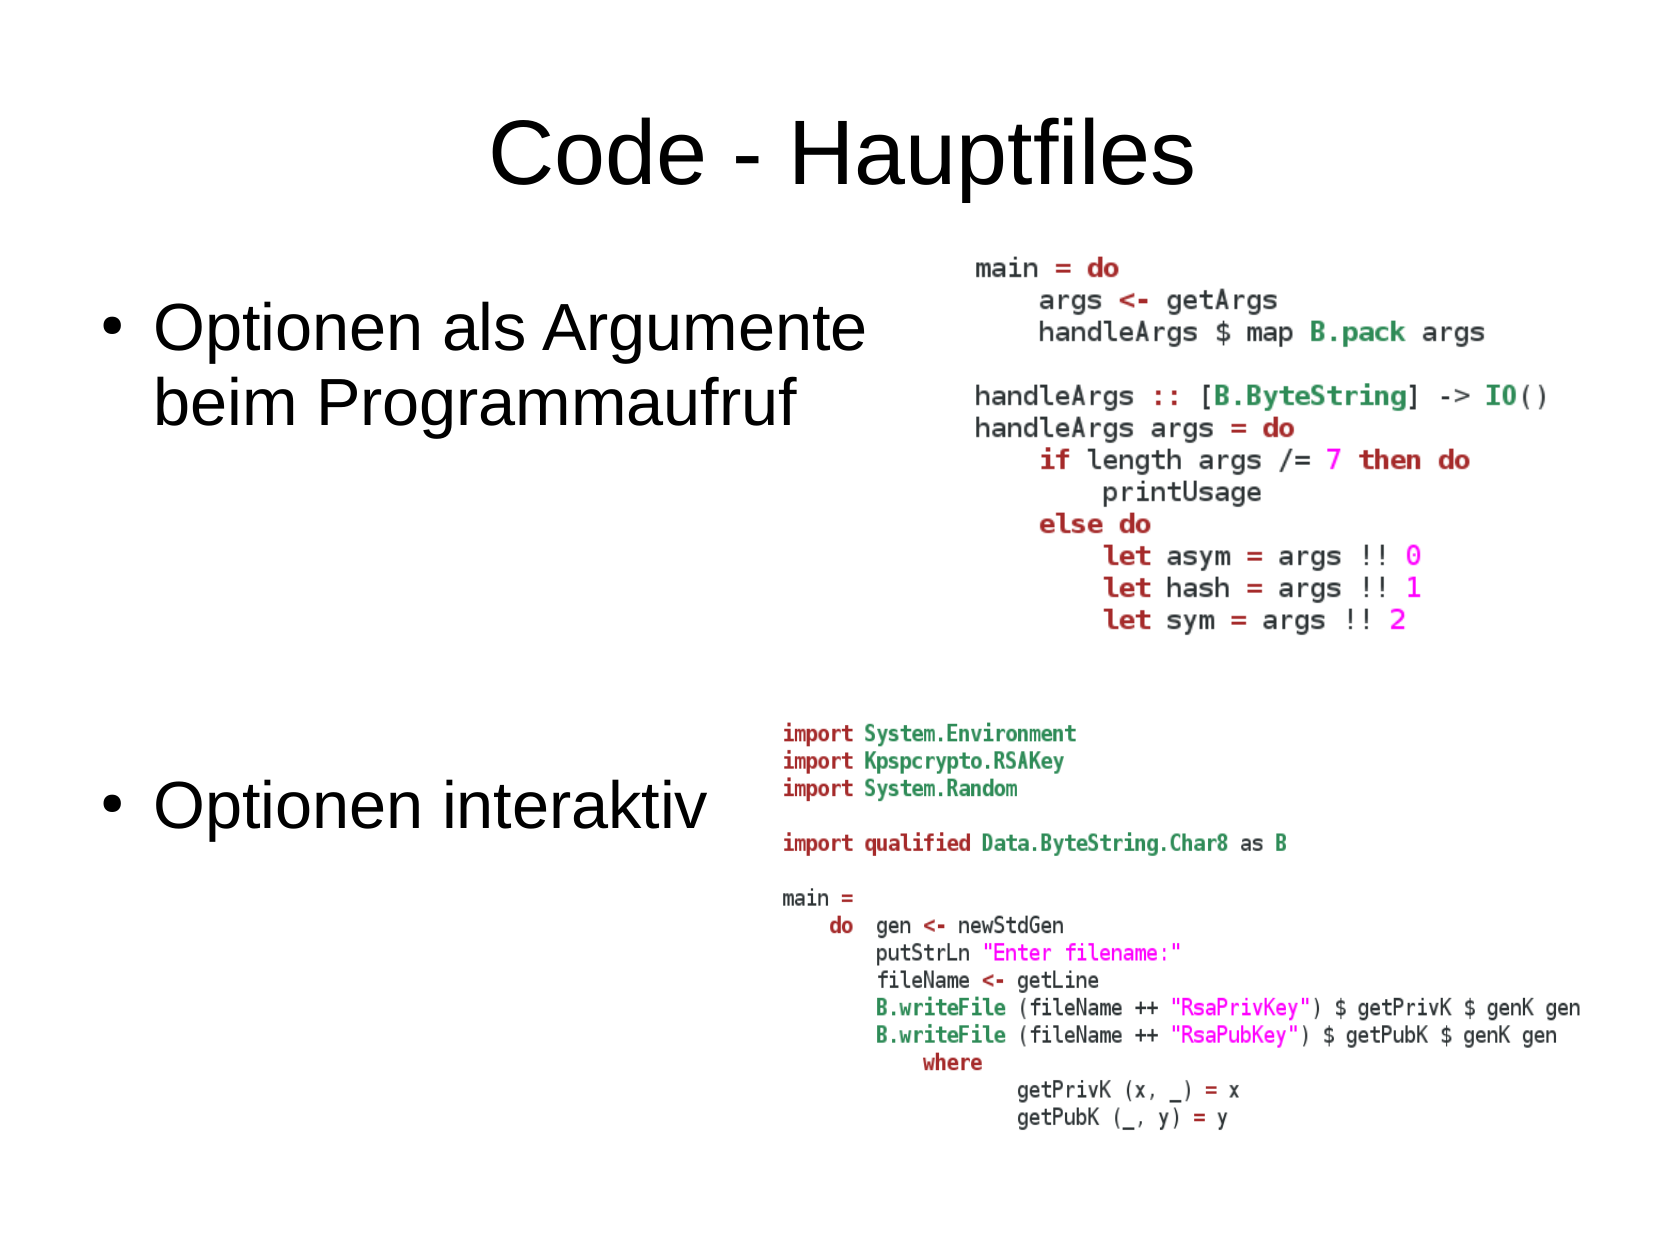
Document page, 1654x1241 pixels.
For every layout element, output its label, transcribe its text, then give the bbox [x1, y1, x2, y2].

picture [780, 719, 1587, 1141]
list Optionen als Argumente beim Programmaufruf Optionen interaktiv [82, 290, 1571, 1126]
picture [975, 254, 1606, 638]
title Code - Hauptfiles [82, 49, 1571, 257]
